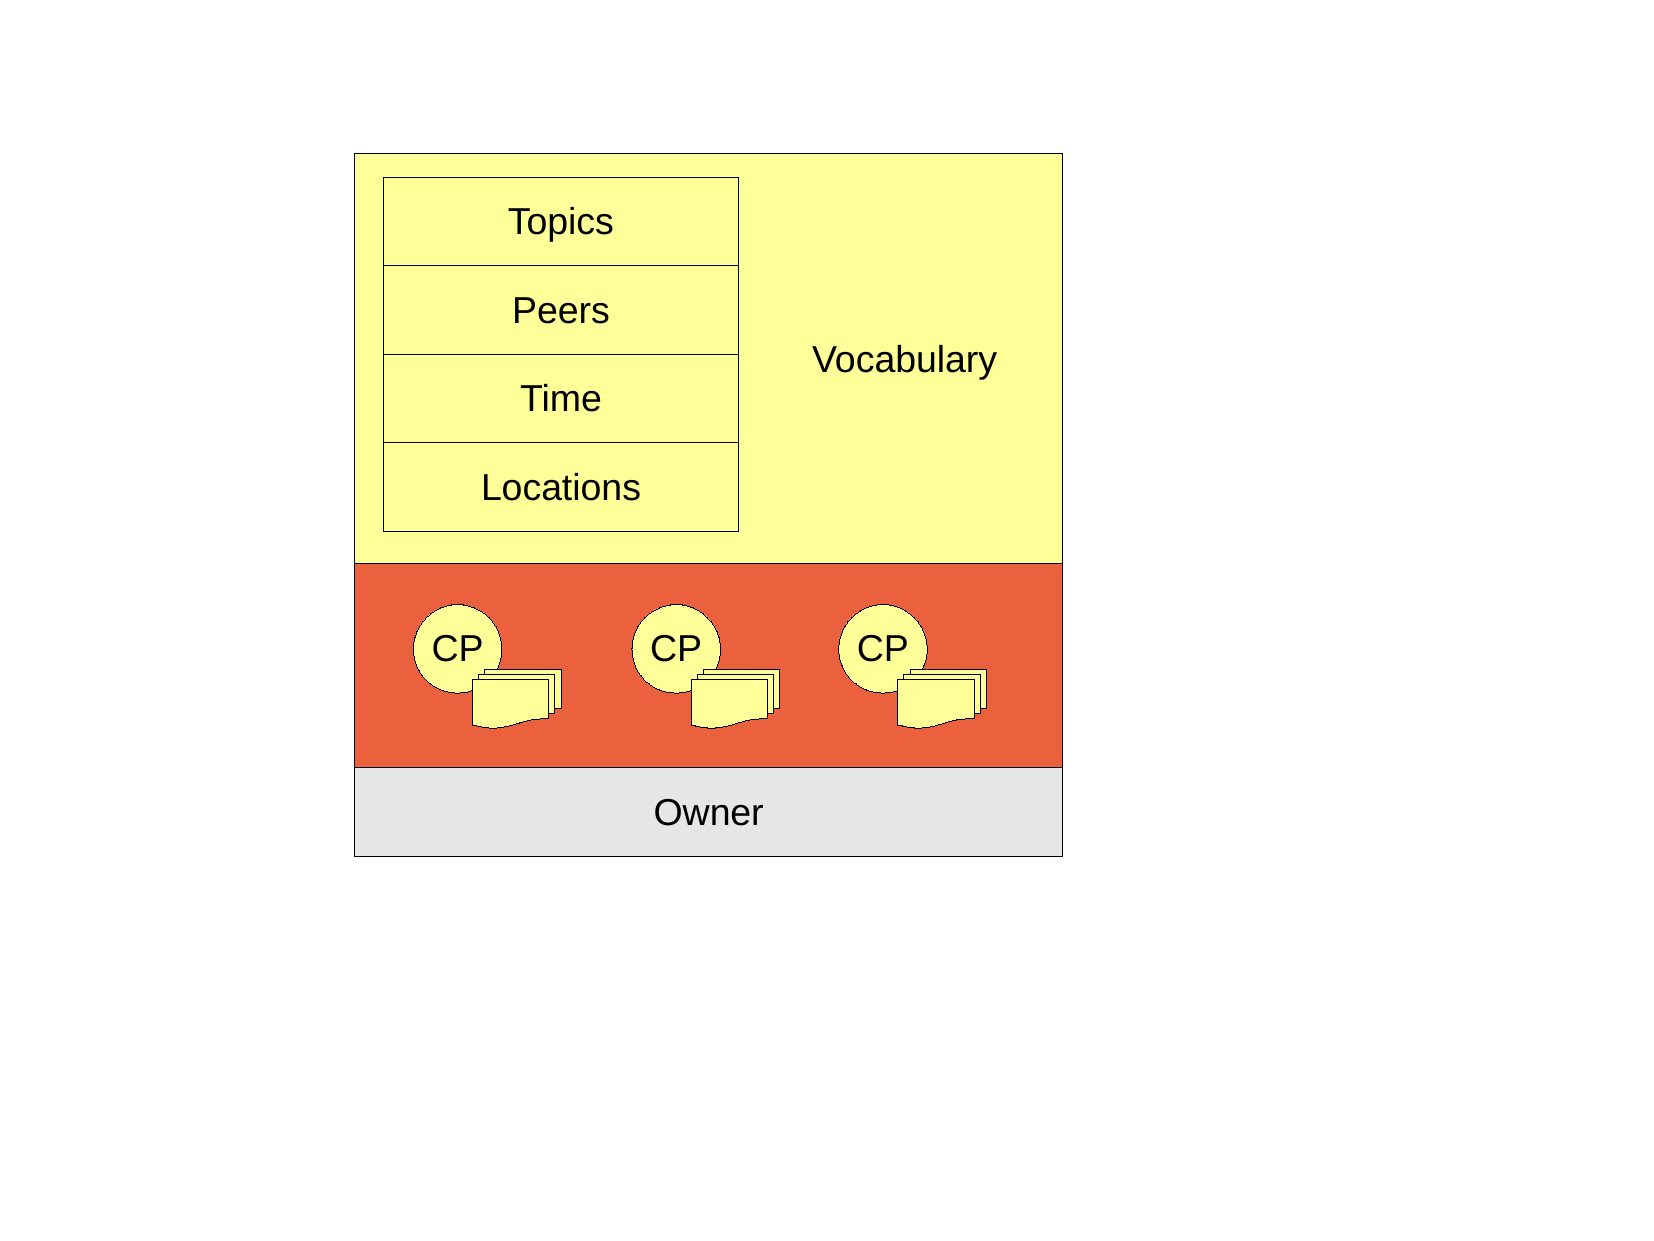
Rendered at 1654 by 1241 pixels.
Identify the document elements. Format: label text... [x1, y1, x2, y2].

text_box Topics [383, 177, 739, 265]
text_box Vocabulary [797, 330, 1012, 388]
text_box CP [413, 604, 502, 694]
text_box CP [631, 604, 721, 694]
text_box Time [383, 354, 739, 442]
text_box Locations [383, 442, 739, 532]
text_box Peers [383, 265, 739, 354]
text_box CP [838, 604, 928, 694]
text_box Owner [354, 767, 1063, 857]
text_box [354, 153, 1063, 767]
